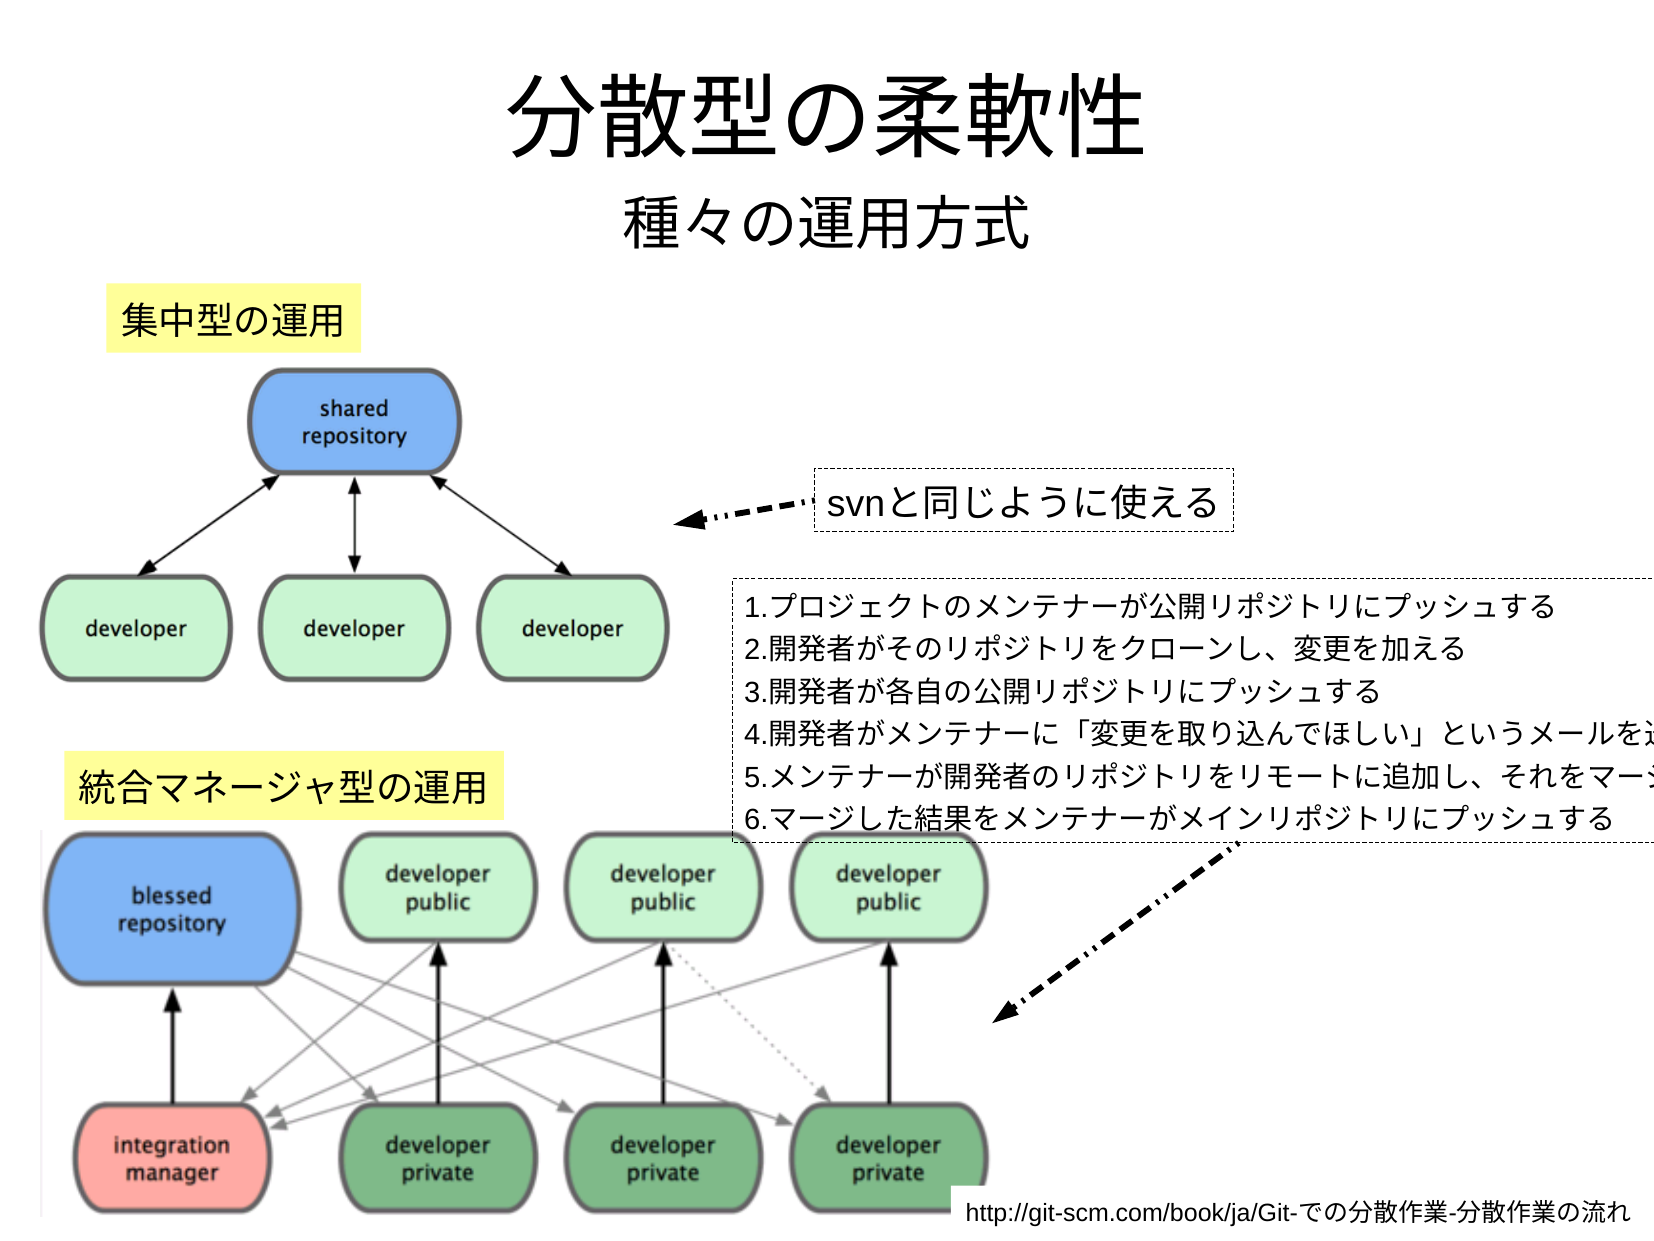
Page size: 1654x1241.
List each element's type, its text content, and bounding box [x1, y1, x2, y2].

title 分散型の柔軟性 種々の運用方式 [82, 49, 1571, 257]
picture [35, 365, 674, 685]
text_box 1.プロジェクトのメンテナーが公開リポジトリにプッシュする 2.開発者がそのリポジトリをクローンし、変更を加える 3.開発者が各自の公開リポジトリにプッシュする 4.開発者がメンテナーに「変更を取り込んでほしい」というメールを送る 5.メンテナーが開発者のリポジトリをリモートに追加し、それをマージする 6.マージした結果をメンテナーがメインリポジトリにプッシュする [732, 578, 1635, 785]
text_box svnと同じように使える [814, 468, 1190, 520]
text_box 統合マネージャ型の運用 [64, 750, 488, 804]
text_box http://git-scm.com/book/ja/Git-での分散作業-分散作業の流れ [950, 1185, 1645, 1229]
picture [40, 830, 993, 1217]
text_box 集中型の運用 [106, 283, 362, 336]
